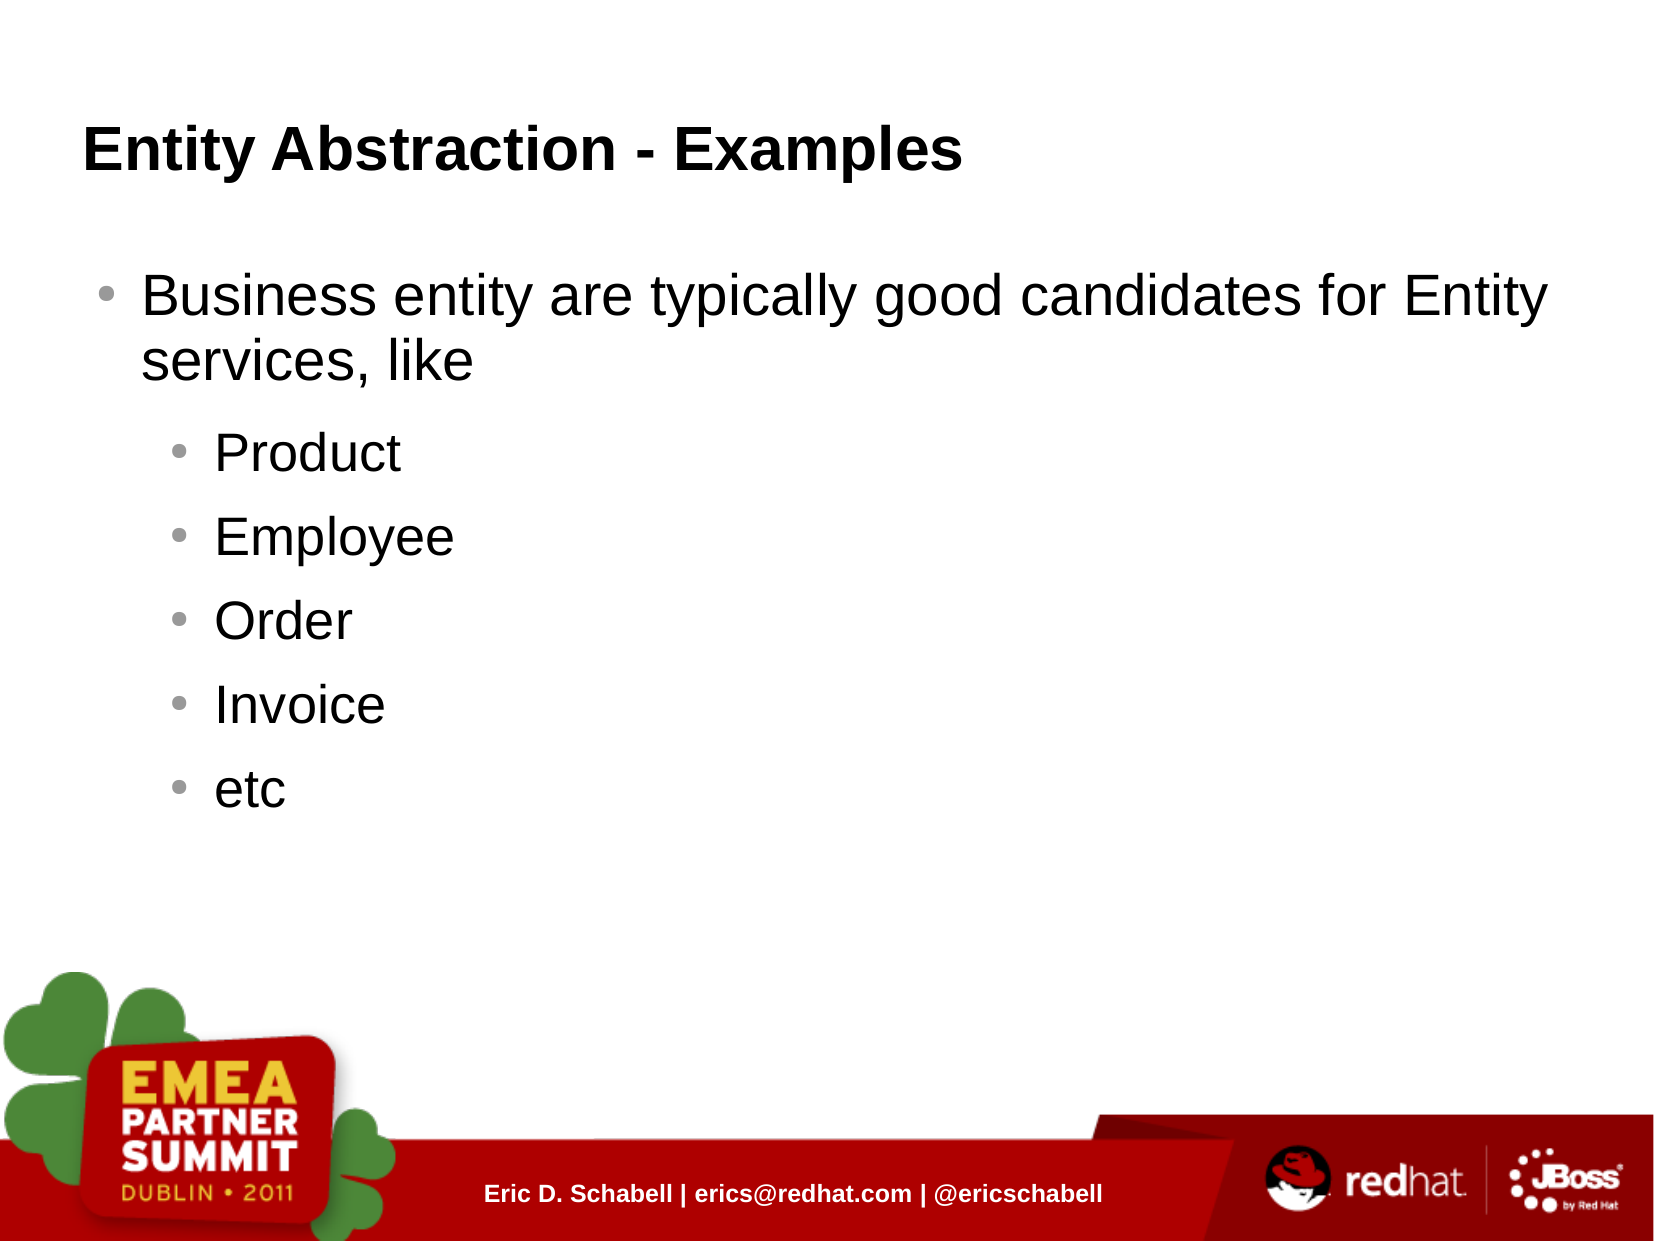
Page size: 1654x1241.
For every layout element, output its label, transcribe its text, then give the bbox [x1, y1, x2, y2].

picture [0, 972, 1654, 1241]
title Entity Abstraction - Examples [82, 62, 1571, 236]
list Business entity are typically good candidates for Entity services, like Product Employee Order Invoice etc [80, 262, 1570, 1042]
